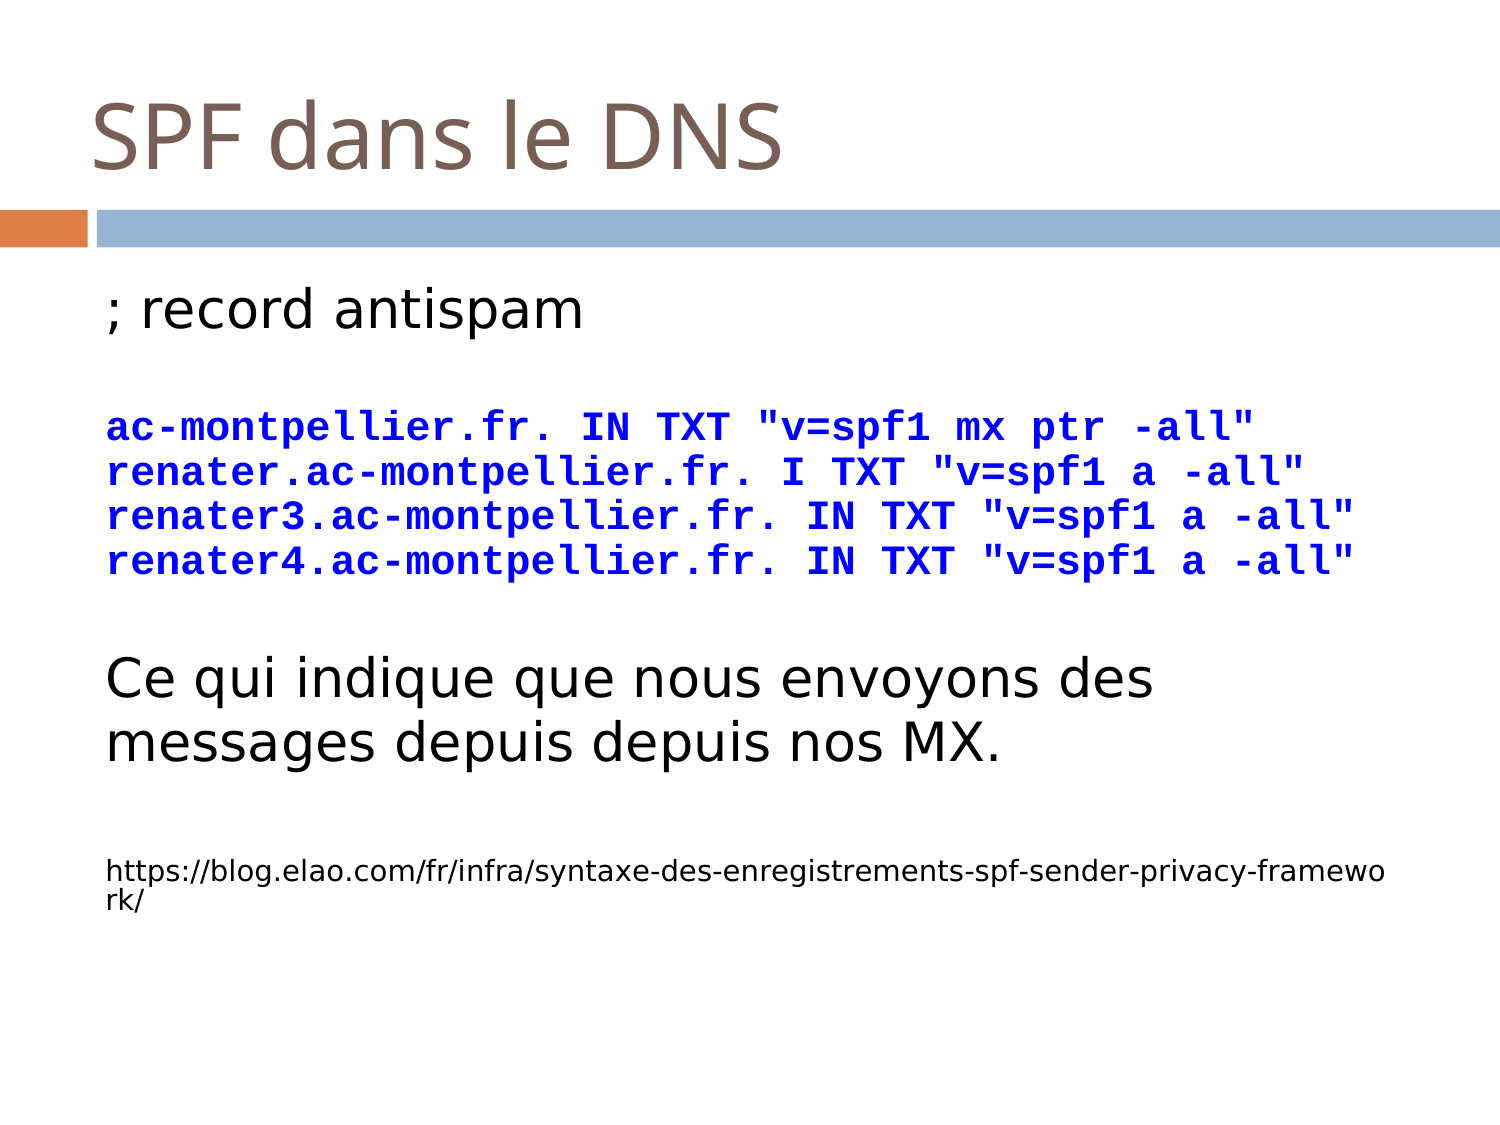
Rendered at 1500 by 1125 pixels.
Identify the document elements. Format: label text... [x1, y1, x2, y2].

title SPF dans le DNS [75, 24, 1426, 253]
text_box ; record antispam ac-montpellier.fr. IN TXT "v=spf1 mx ptr -all" renater.ac-montpellier.fr. I TXT "v=spf1 a -all" renater3.ac-montpellier.fr. IN TXT "v=spf1 a -all" renater4.ac-montpellier.fr. IN TXT "v=spf1 a -all" Ce qui indique que nous envoyons des messages depuis depuis nos MX. https://blog.elao.com/fr/infra/syntaxe-des-enregistrements-spf-sender-privacy-framework/ [90, 269, 1413, 1125]
